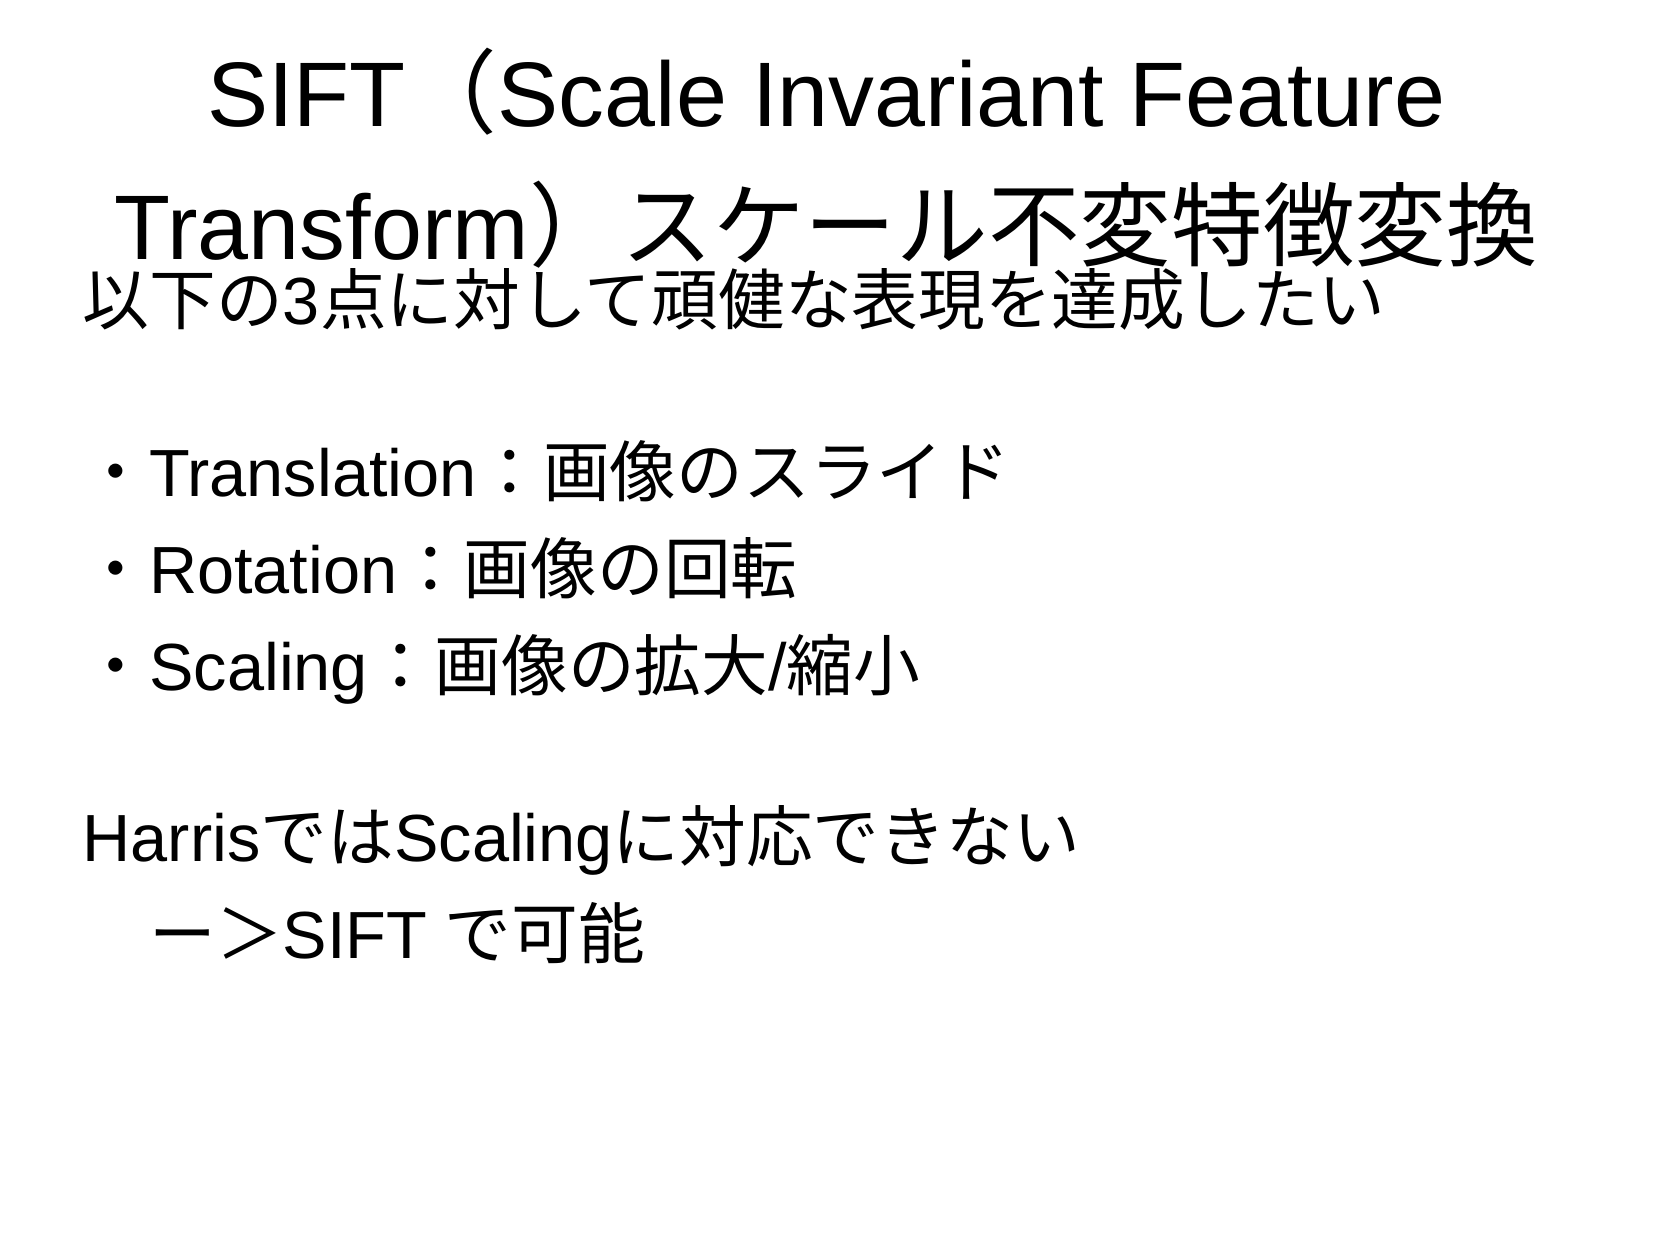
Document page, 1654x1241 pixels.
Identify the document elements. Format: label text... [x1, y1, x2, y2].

title SIFT（Scale Invariant Feature Transform）スケール不変特徴変換 [82, 49, 1571, 257]
subtitle 以下の3点に対して頑健な表現を達成したい ・Translation：画像のスライド ・Rotation：画像の回転 ・Scaling：画像の拡大/縮小 HarrisではScalingに対応できない ー＞SIFT で可能 [82, 290, 1571, 1010]
